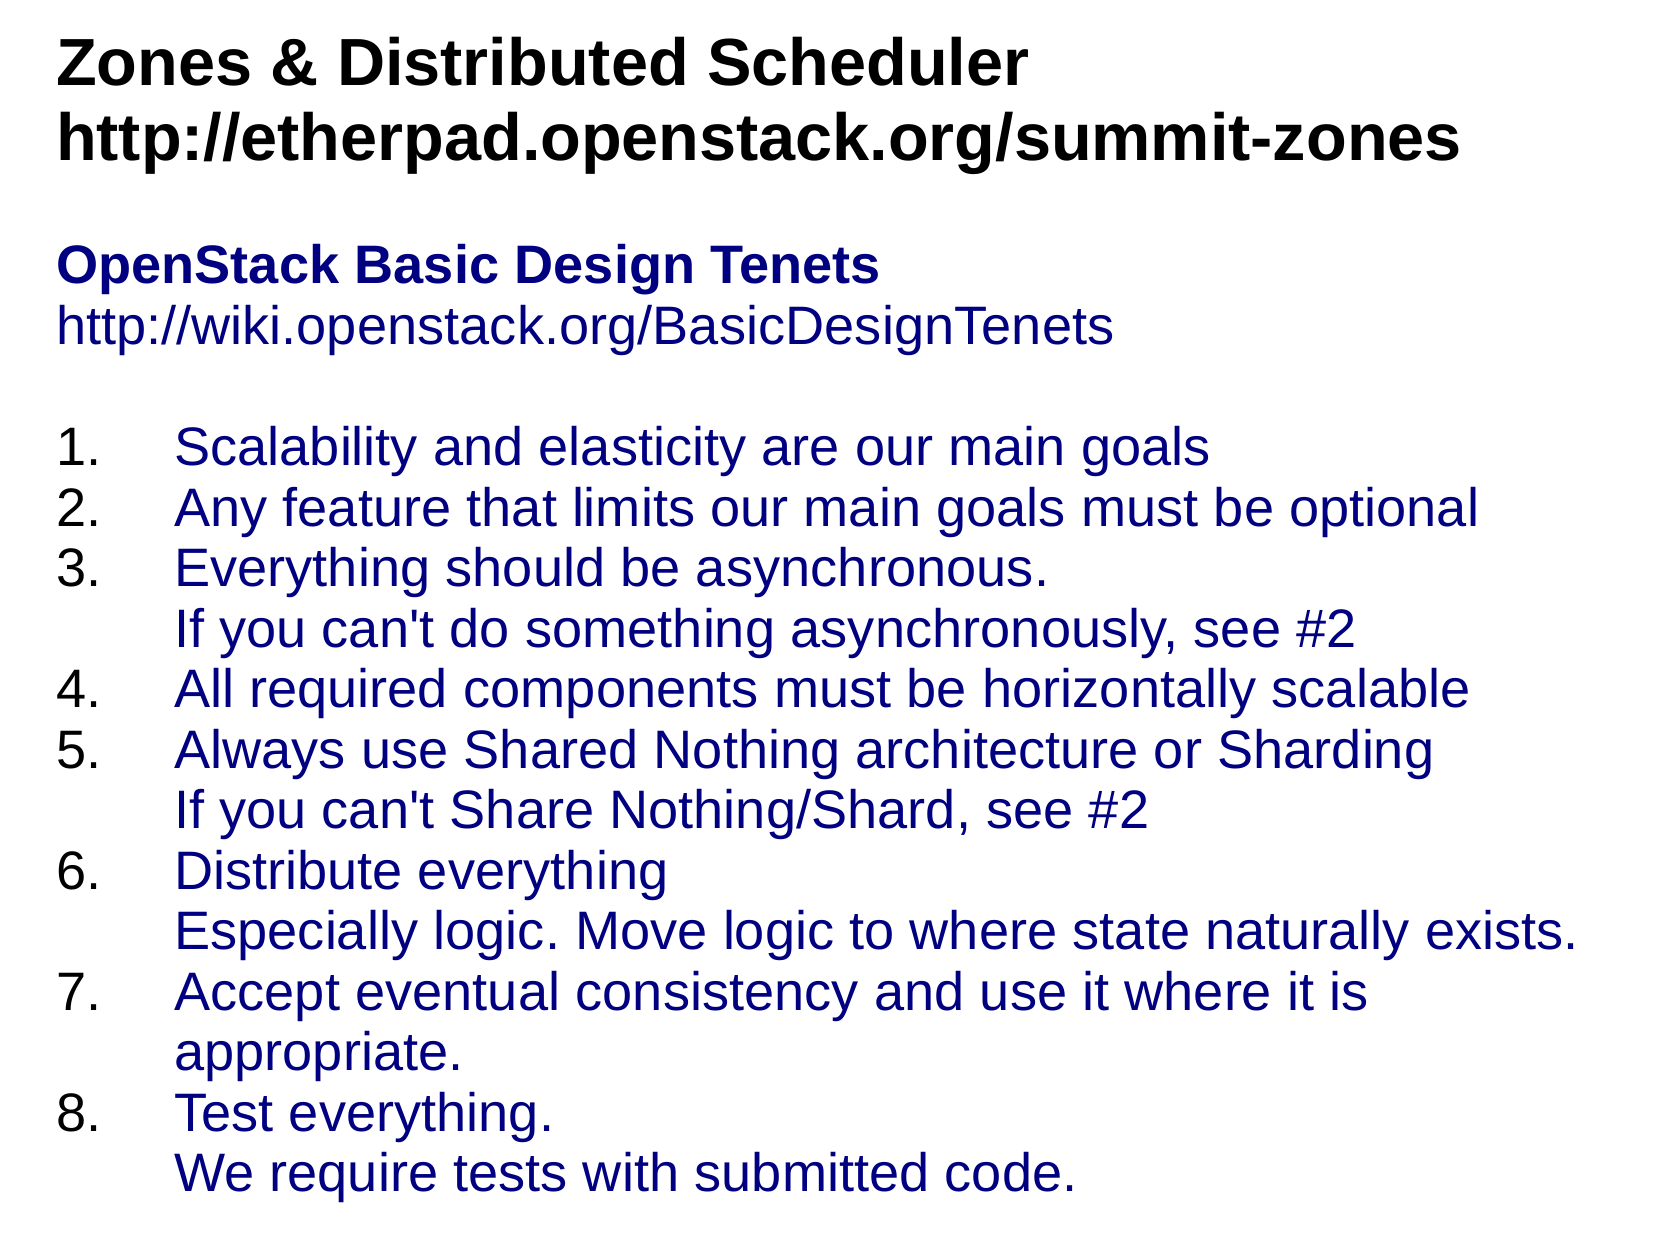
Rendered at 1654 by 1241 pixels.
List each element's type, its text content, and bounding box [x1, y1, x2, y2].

text_box Zones & Distributed Scheduler http://etherpad.openstack.org/summit-zones OpenStack Basic Design Tenets http://wiki.openstack.org/BasicDesignTenets Scalability and elasticity are our main goals Any feature that limits our main goals must be optional Everything should be asynchronous. If you can't do something asynchronously, see #2 All required components must be horizontally scalable Always use Shared Nothing architecture or Sharding If you can't Share Nothing/Shard, see #2 Distribute everything Especially logic. Move logic to where state naturally exists. Accept eventual consistency and use it where it is appropriate. Test everything. We require tests with submitted code. [41, 17, 1607, 1213]
